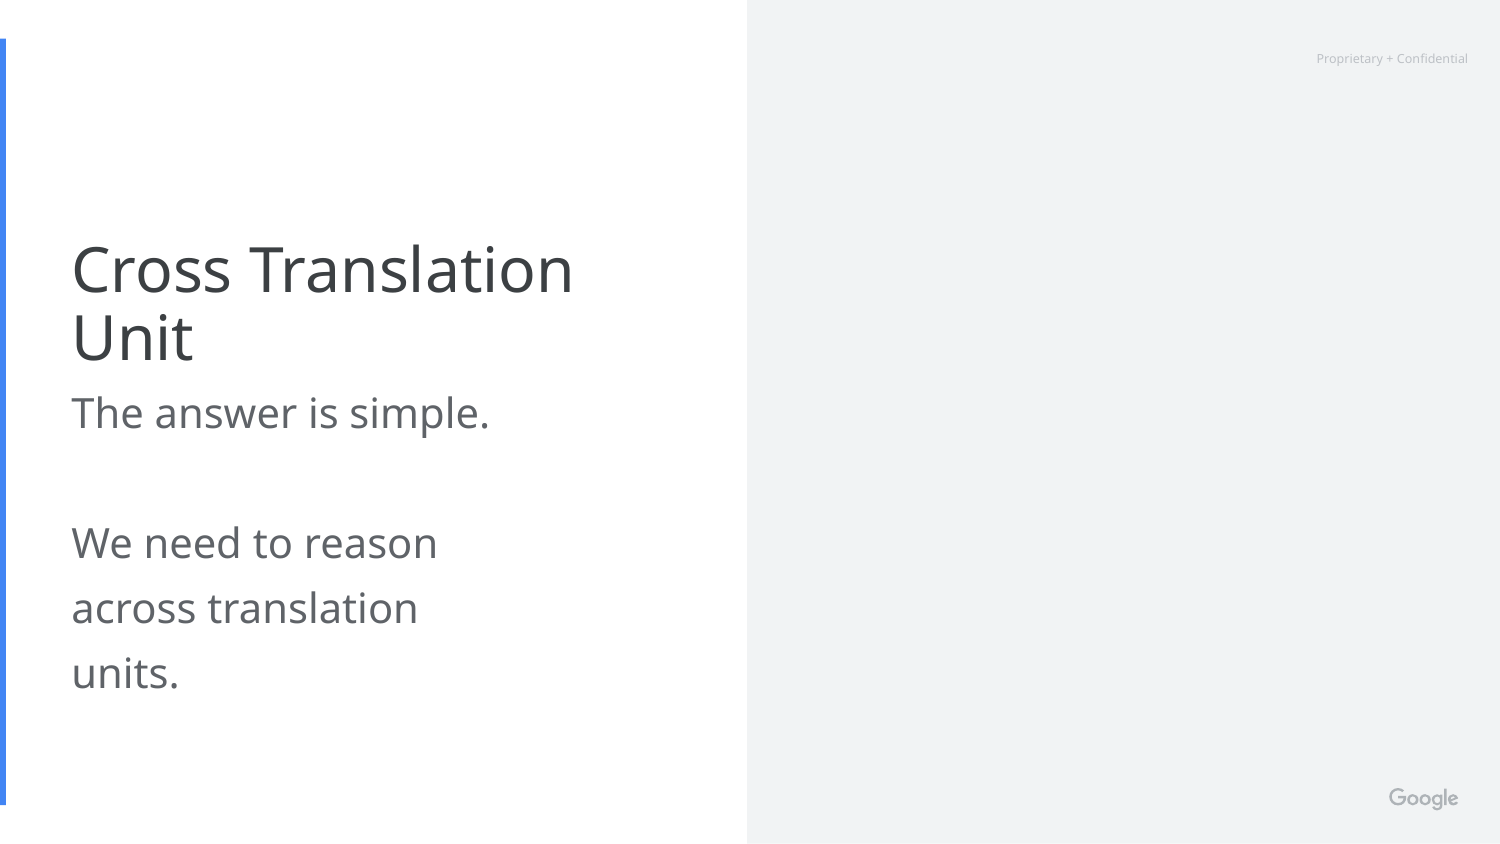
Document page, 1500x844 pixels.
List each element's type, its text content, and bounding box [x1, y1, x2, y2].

list The answer is simple. We need to reason across translation units. [56, 356, 545, 693]
title Cross Translation Unit [56, 224, 712, 292]
